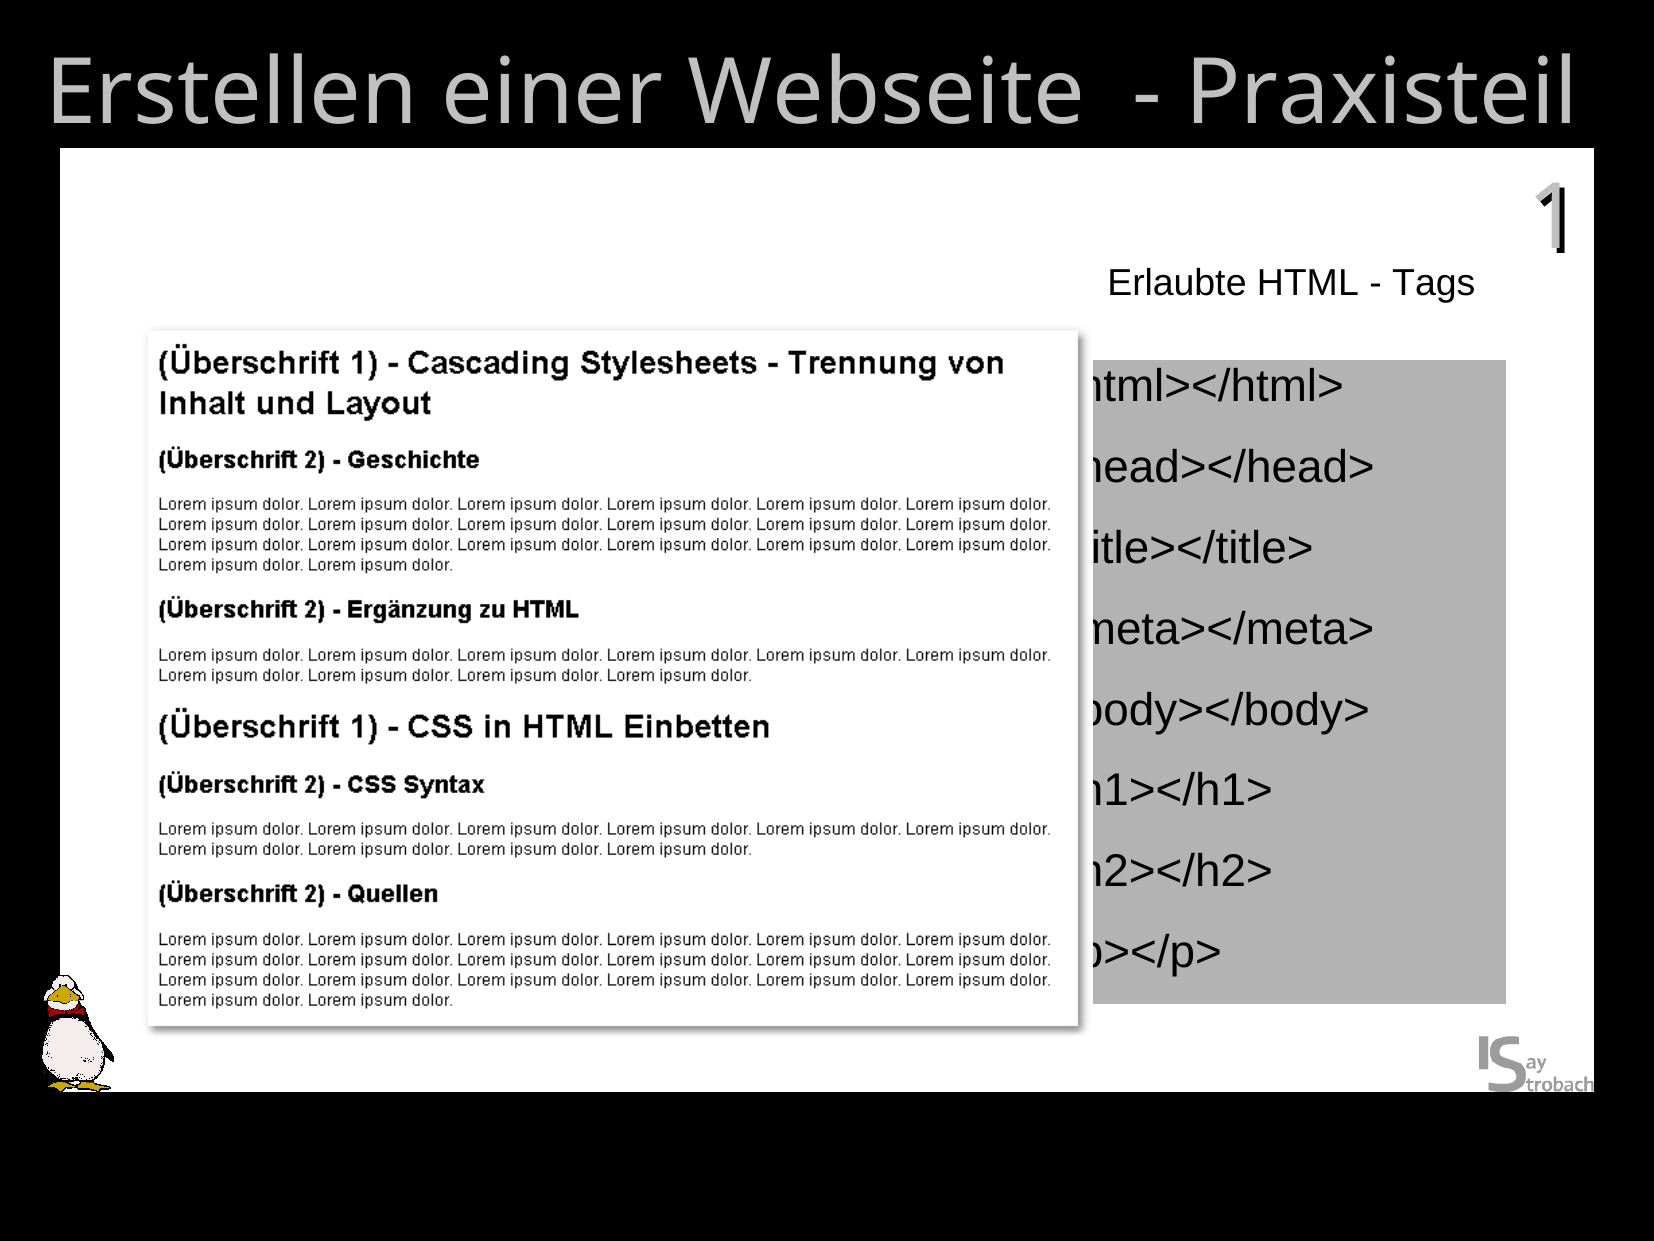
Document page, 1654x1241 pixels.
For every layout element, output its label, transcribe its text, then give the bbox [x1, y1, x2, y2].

picture [29, 970, 119, 1093]
picture [141, 324, 1093, 1041]
title Erstellen einer Webseite - Praxisteil 1 [29, 66, 1581, 73]
list <html></html> <head></head> <title></title> <meta></meta> <body></body> <h1></h1> <h2></h2> <p></p> [1093, 360, 1506, 394]
